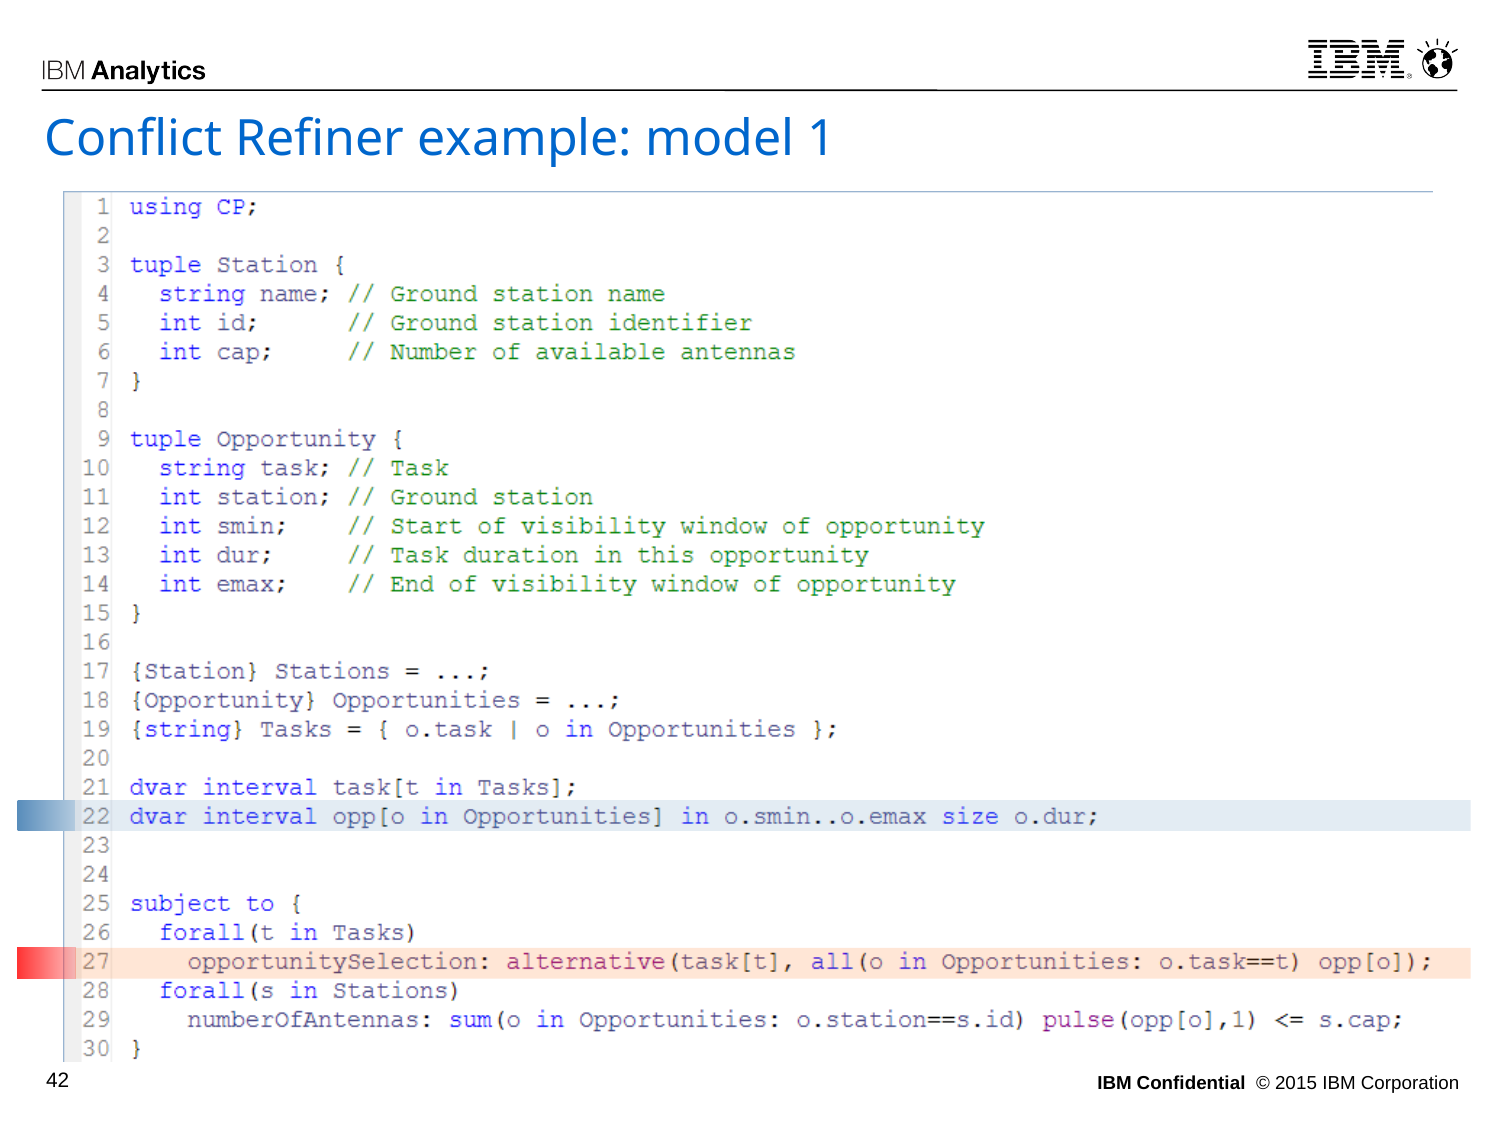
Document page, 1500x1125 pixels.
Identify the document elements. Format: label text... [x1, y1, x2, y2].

picture [63, 831, 1433, 947]
text_box [17, 947, 1471, 979]
picture [63, 979, 1433, 1062]
picture [24, 42, 224, 99]
picture [1294, 24, 1469, 91]
title Conflict Refiner example: model 1 [29, 97, 1455, 218]
text_box [17, 800, 1471, 831]
picture [63, 218, 1433, 800]
